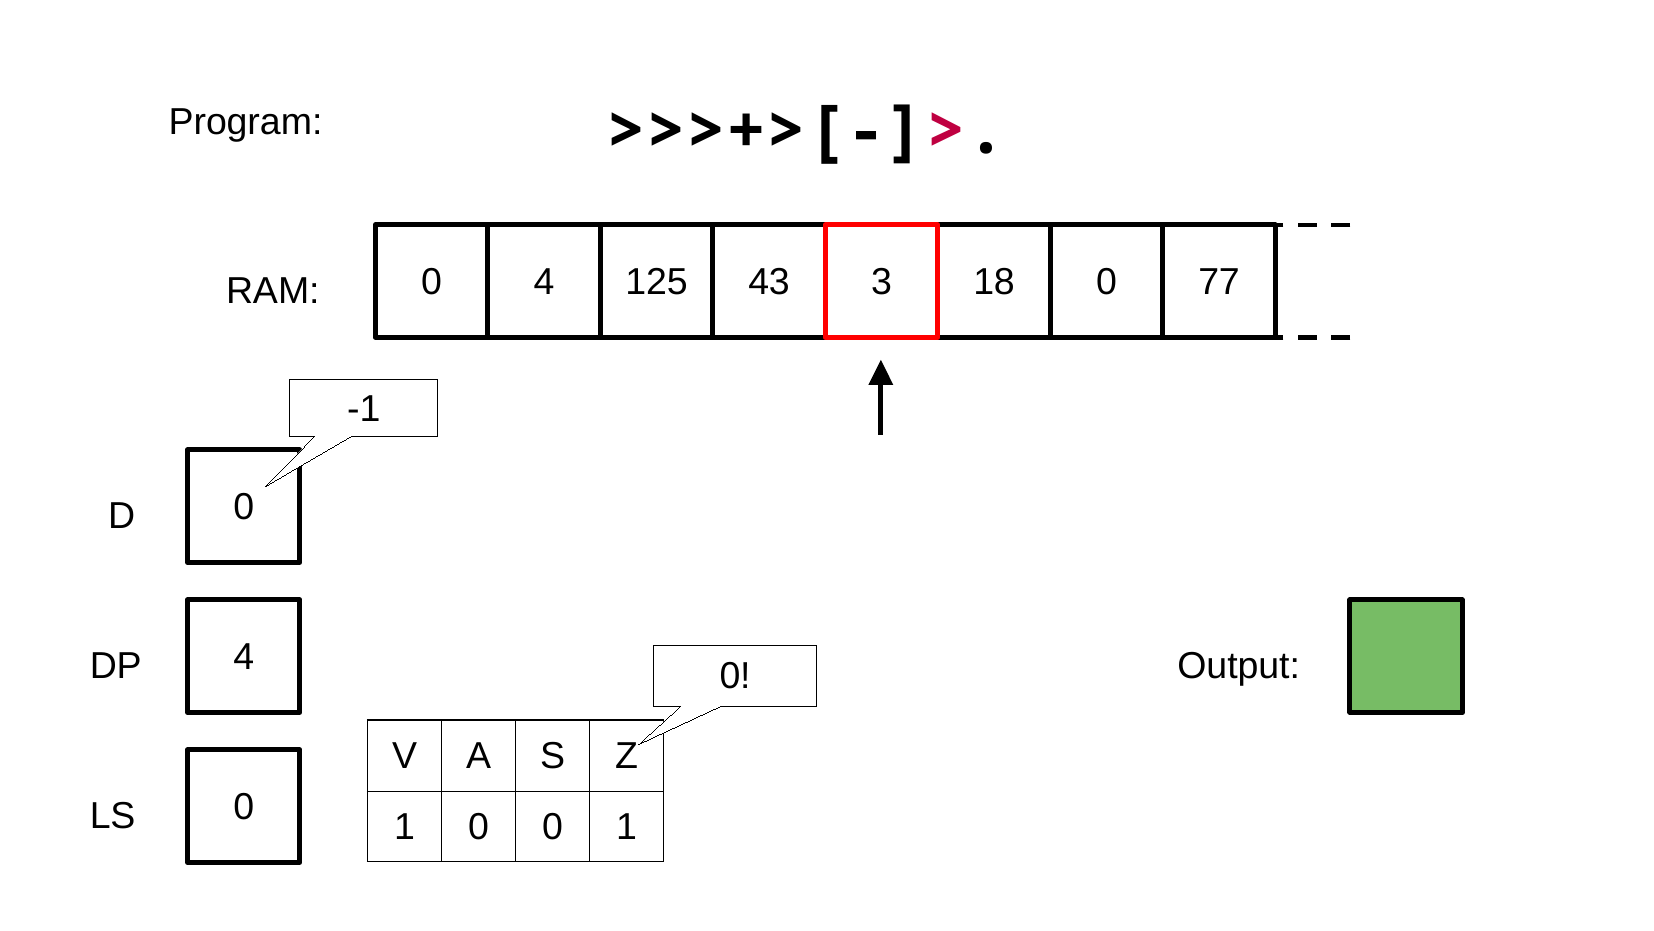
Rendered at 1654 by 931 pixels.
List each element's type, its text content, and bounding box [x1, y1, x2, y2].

text_box Program: [153, 93, 337, 150]
table_header V [368, 721, 441, 791]
text_box 0 [1050, 224, 1162, 338]
table_cell 0 [442, 792, 515, 861]
table_header A [442, 721, 515, 791]
text_box 77 [1162, 224, 1276, 338]
text_box 0 [375, 224, 487, 338]
text_box LS [74, 787, 151, 845]
text_box 4 [487, 224, 600, 338]
text_box 0 [187, 449, 300, 563]
text_box 18 [938, 224, 1050, 338]
text_box >>>+>[-]>. [337, 74, 1275, 168]
text_box 43 [712, 224, 825, 338]
table_header S [516, 721, 589, 791]
table_cell 1 [368, 792, 441, 861]
text_box 0! [638, 645, 817, 745]
text_box 125 [600, 224, 712, 338]
text_box 4 [187, 599, 300, 713]
text_box Output: [1162, 637, 1336, 737]
text_box -1 [265, 379, 438, 487]
text_box DP [74, 637, 157, 695]
text_box RAM: [211, 262, 362, 362]
text_box 0 [187, 749, 300, 863]
text_box D [93, 487, 150, 545]
table_cell 0 [516, 792, 589, 861]
table_cell 1 [590, 792, 663, 861]
text_box [1349, 599, 1463, 713]
text_box 3 [825, 224, 938, 338]
table_header Z [590, 721, 663, 791]
